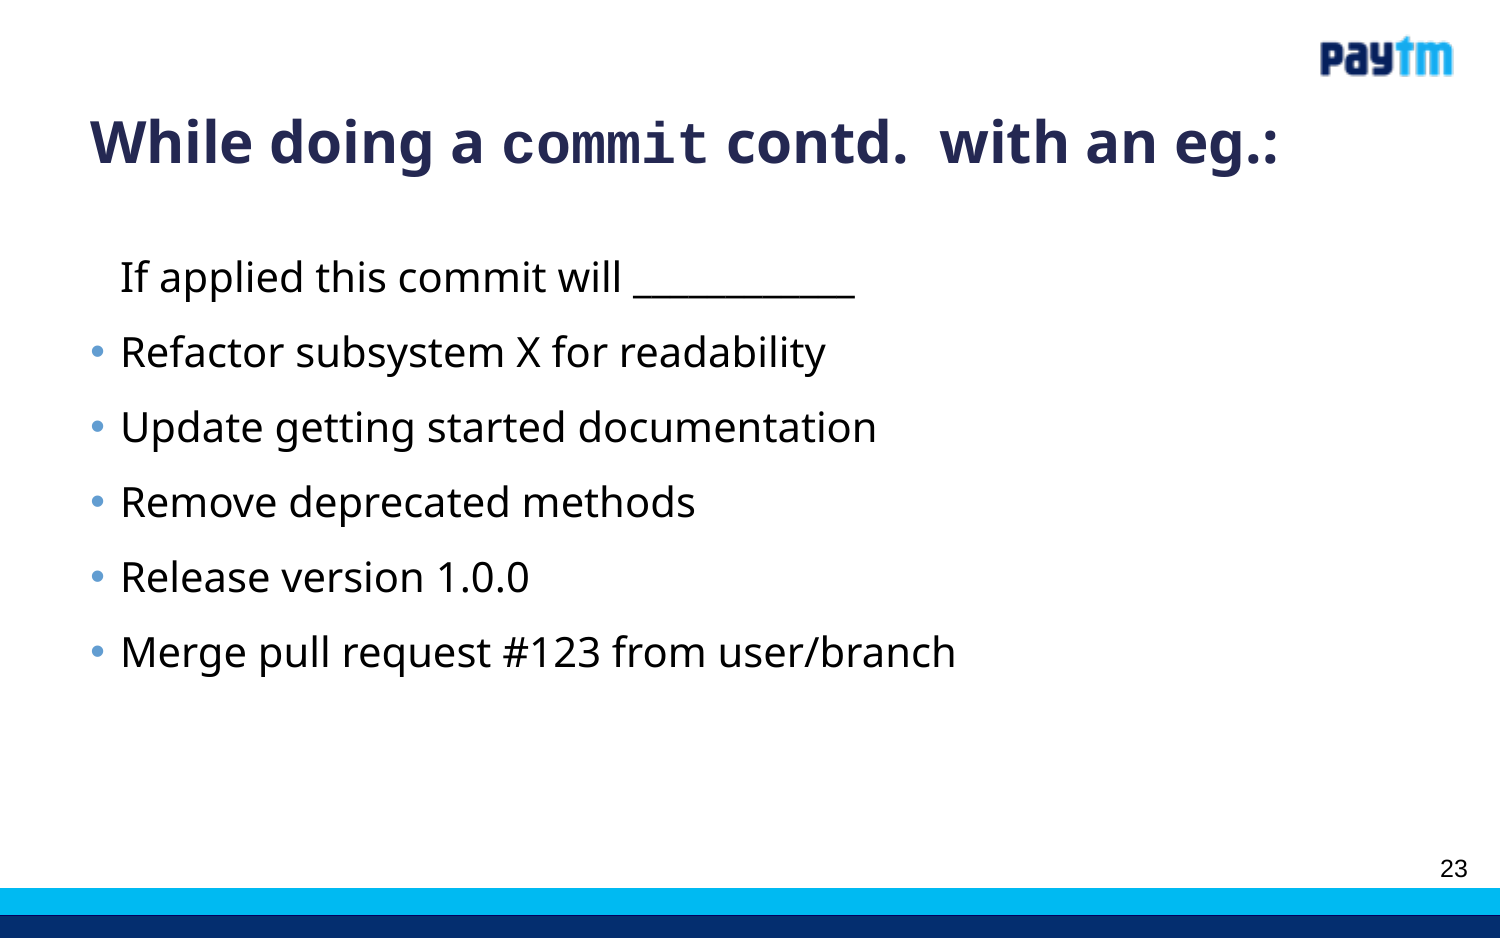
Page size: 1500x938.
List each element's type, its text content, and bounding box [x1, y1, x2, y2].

picture [0, 916, 1500, 938]
slide_number 1 [1383, 845, 1484, 891]
list If applied this commit will ____________ Refactor subsystem X for readability Update getting started documentation Remove deprecated methods Release version 1.0.0 Merge pull request #123 from user/branch [75, 218, 1425, 886]
picture [1319, 33, 1456, 79]
title While doing a commit contd. with an eg.: [75, 72, 1425, 209]
